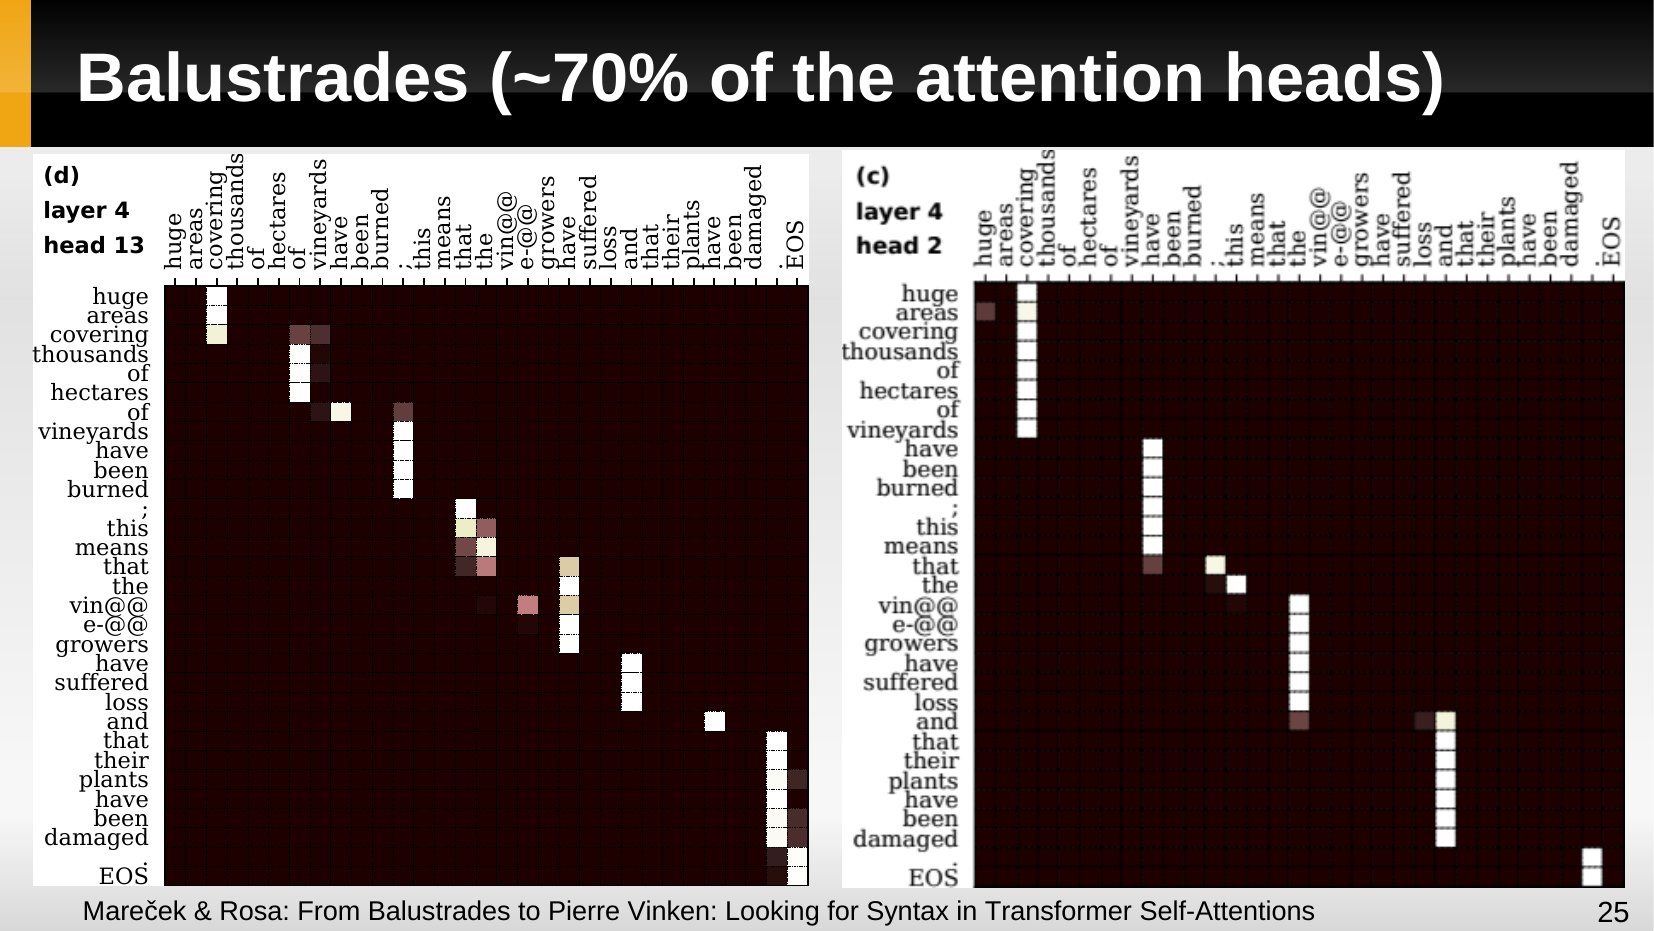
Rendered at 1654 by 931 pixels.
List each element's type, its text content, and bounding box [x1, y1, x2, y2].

title Balustrades (~70% of the attention heads) [76, 0, 1625, 156]
picture [0, 0, 1654, 931]
